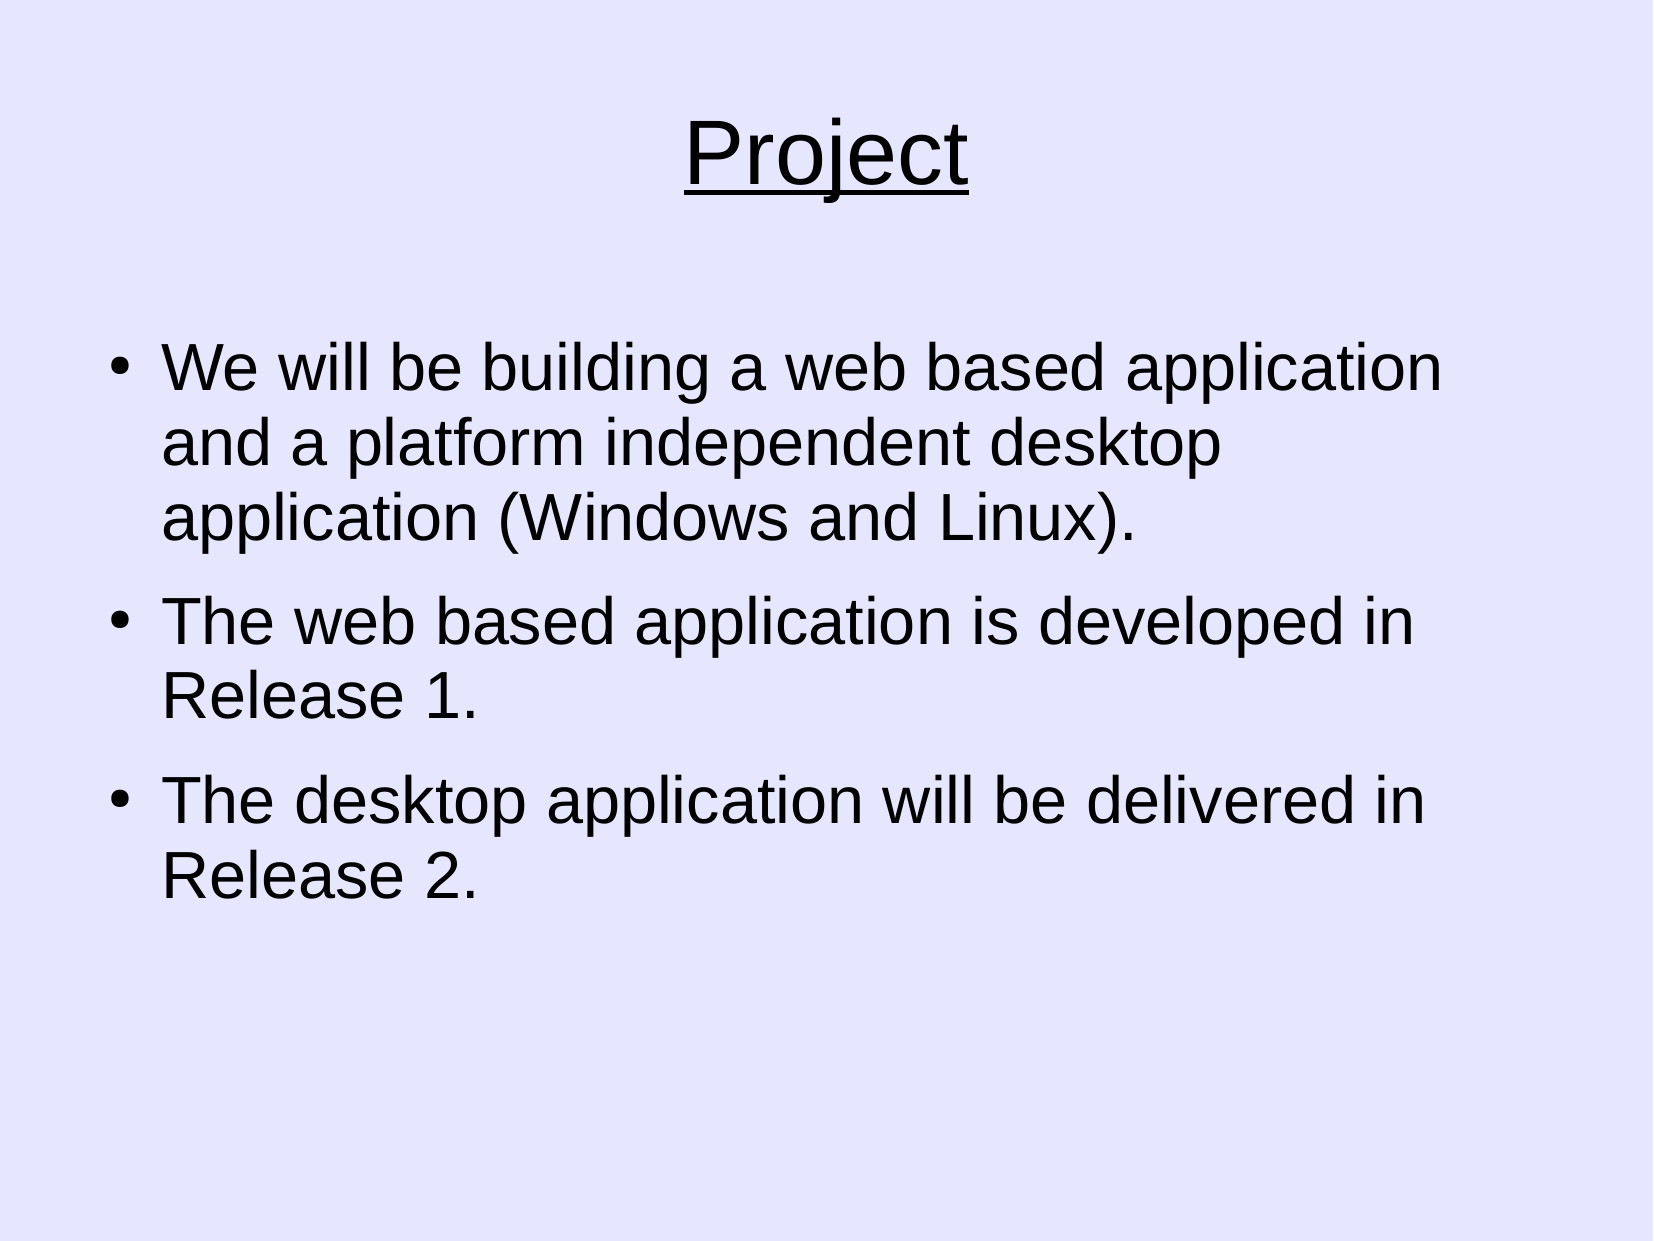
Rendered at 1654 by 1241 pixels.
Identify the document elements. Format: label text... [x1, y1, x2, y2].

title Project [82, 49, 1571, 257]
list We will be building a web based application and a platform independent desktop application (Windows and Linux). The web based application is developed in Release 1. The desktop application will be delivered in Release 2. [90, 330, 1546, 1006]
